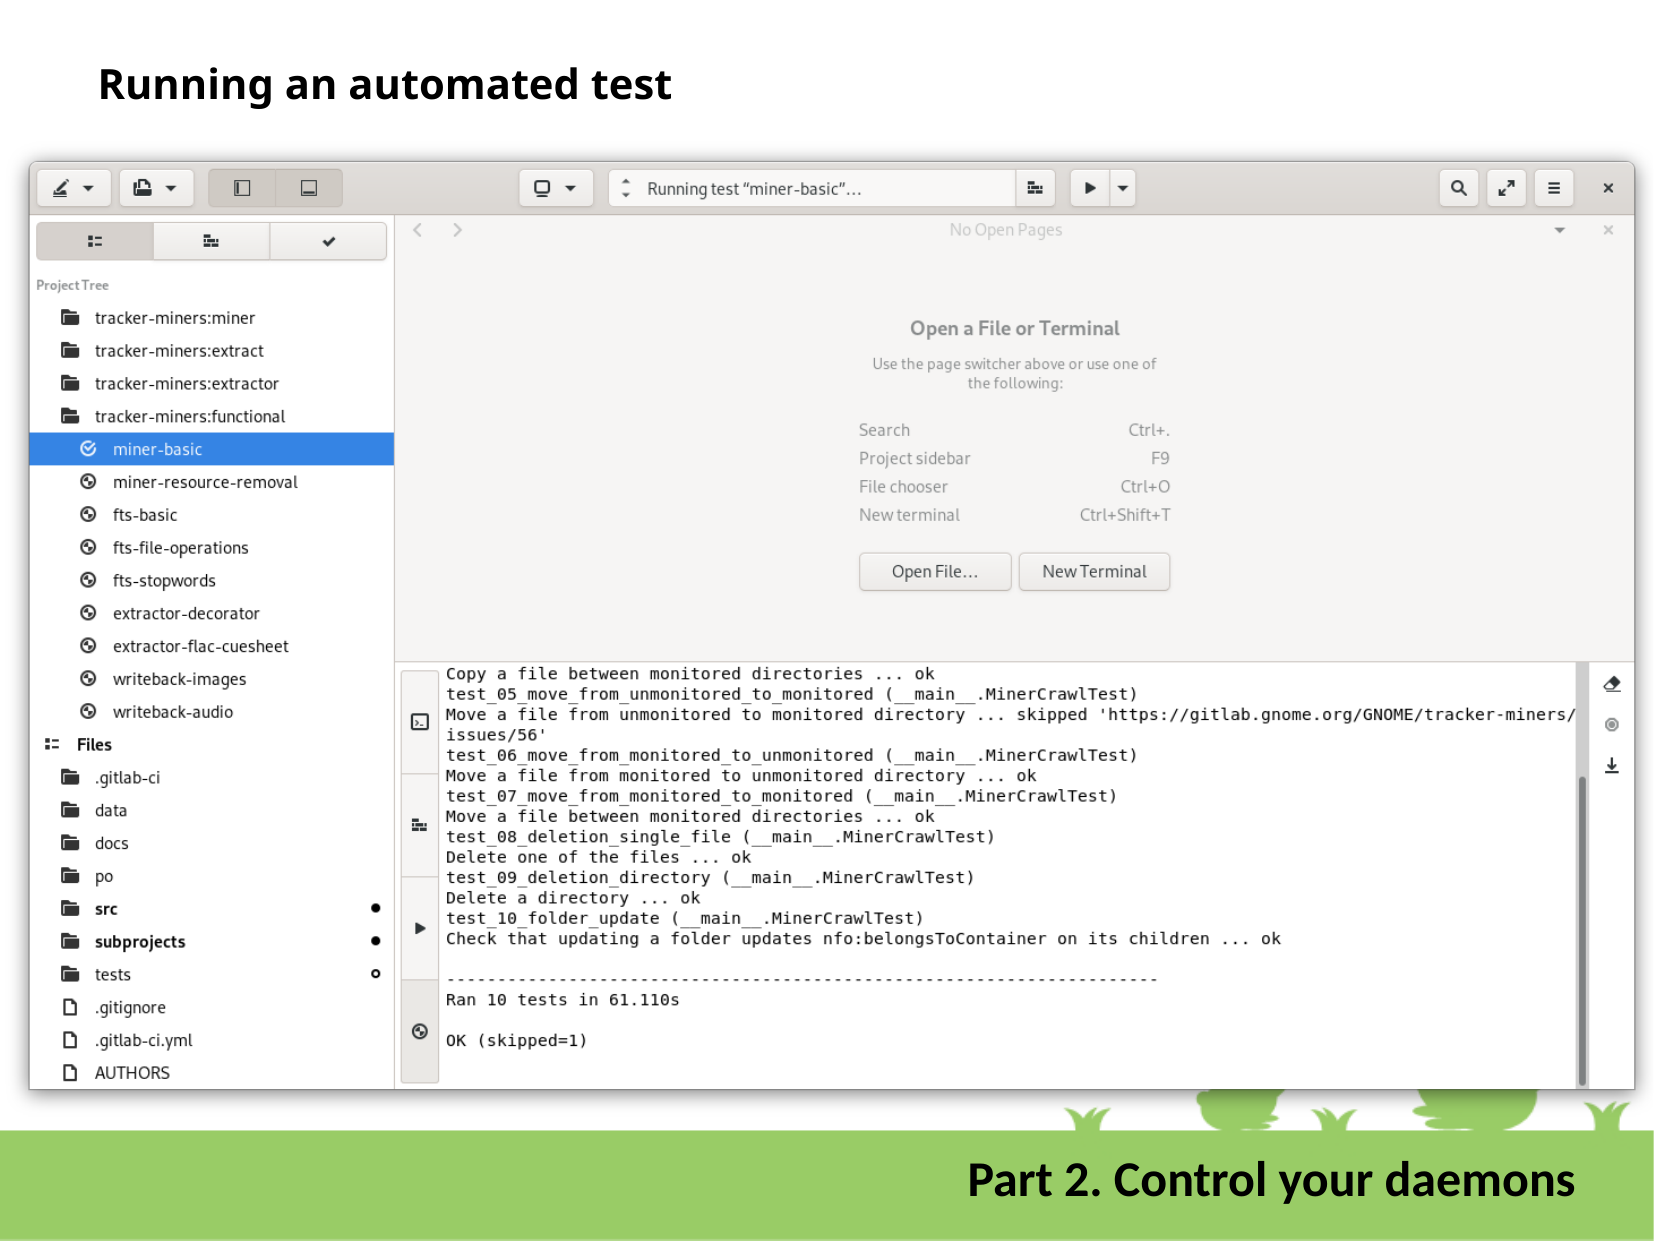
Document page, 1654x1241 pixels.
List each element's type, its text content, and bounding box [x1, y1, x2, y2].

text_box Part 2. Control your daemons [874, 1151, 1614, 1217]
text_box Running an automated test [82, 47, 1536, 113]
picture [0, 0, 1654, 1241]
